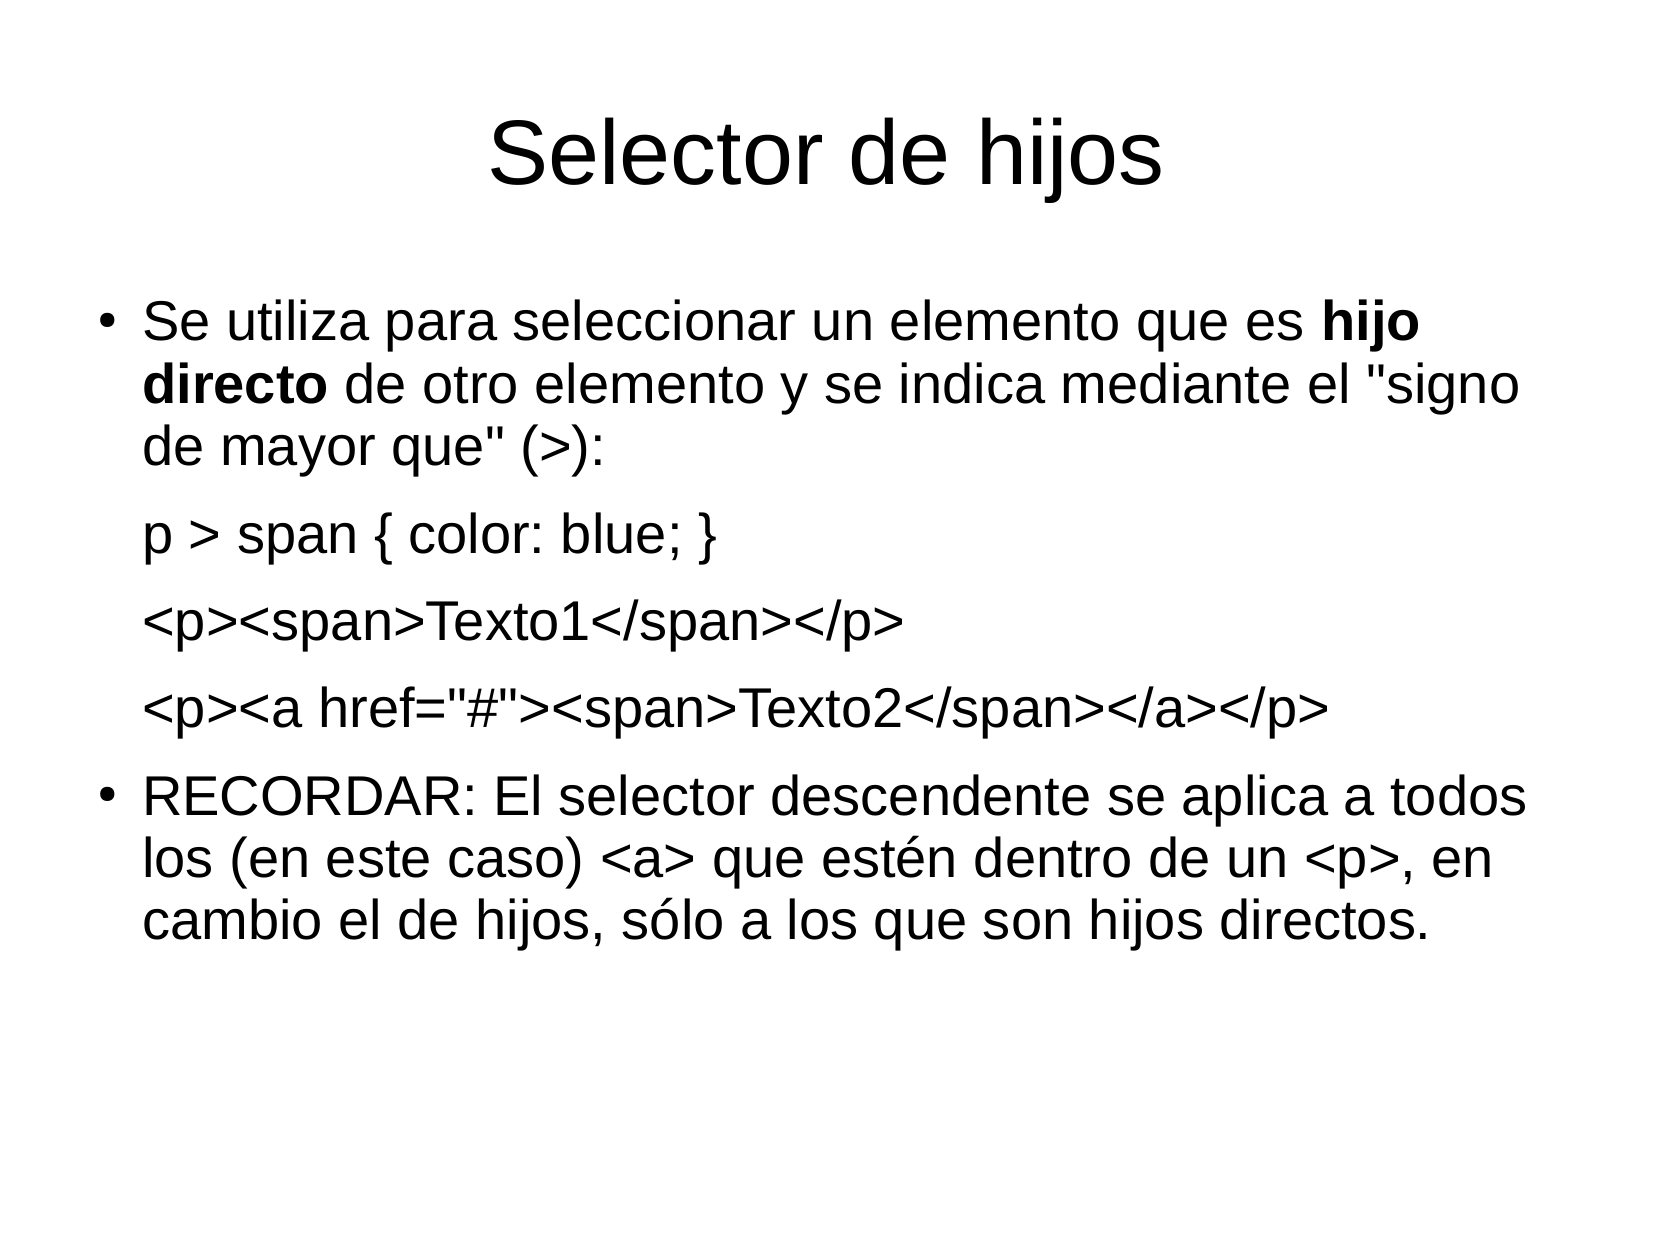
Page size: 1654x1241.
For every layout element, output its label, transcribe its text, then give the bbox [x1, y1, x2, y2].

list Se utiliza para seleccionar un elemento que es hijo directo de otro elemento y se indica mediante el "signo de mayor que" (>): p > span { color: blue; } <p><span>Texto1</span></p> <p><a href="#"><span>Texto2</span></a></p> RECORDAR: El selector descendente se aplica a todos los (en este caso) <a> que estén dentro de un <p>, en cambio el de hijos, sólo a los que son hijos directos. [82, 290, 1538, 1010]
title Selector de hijos [82, 49, 1571, 257]
